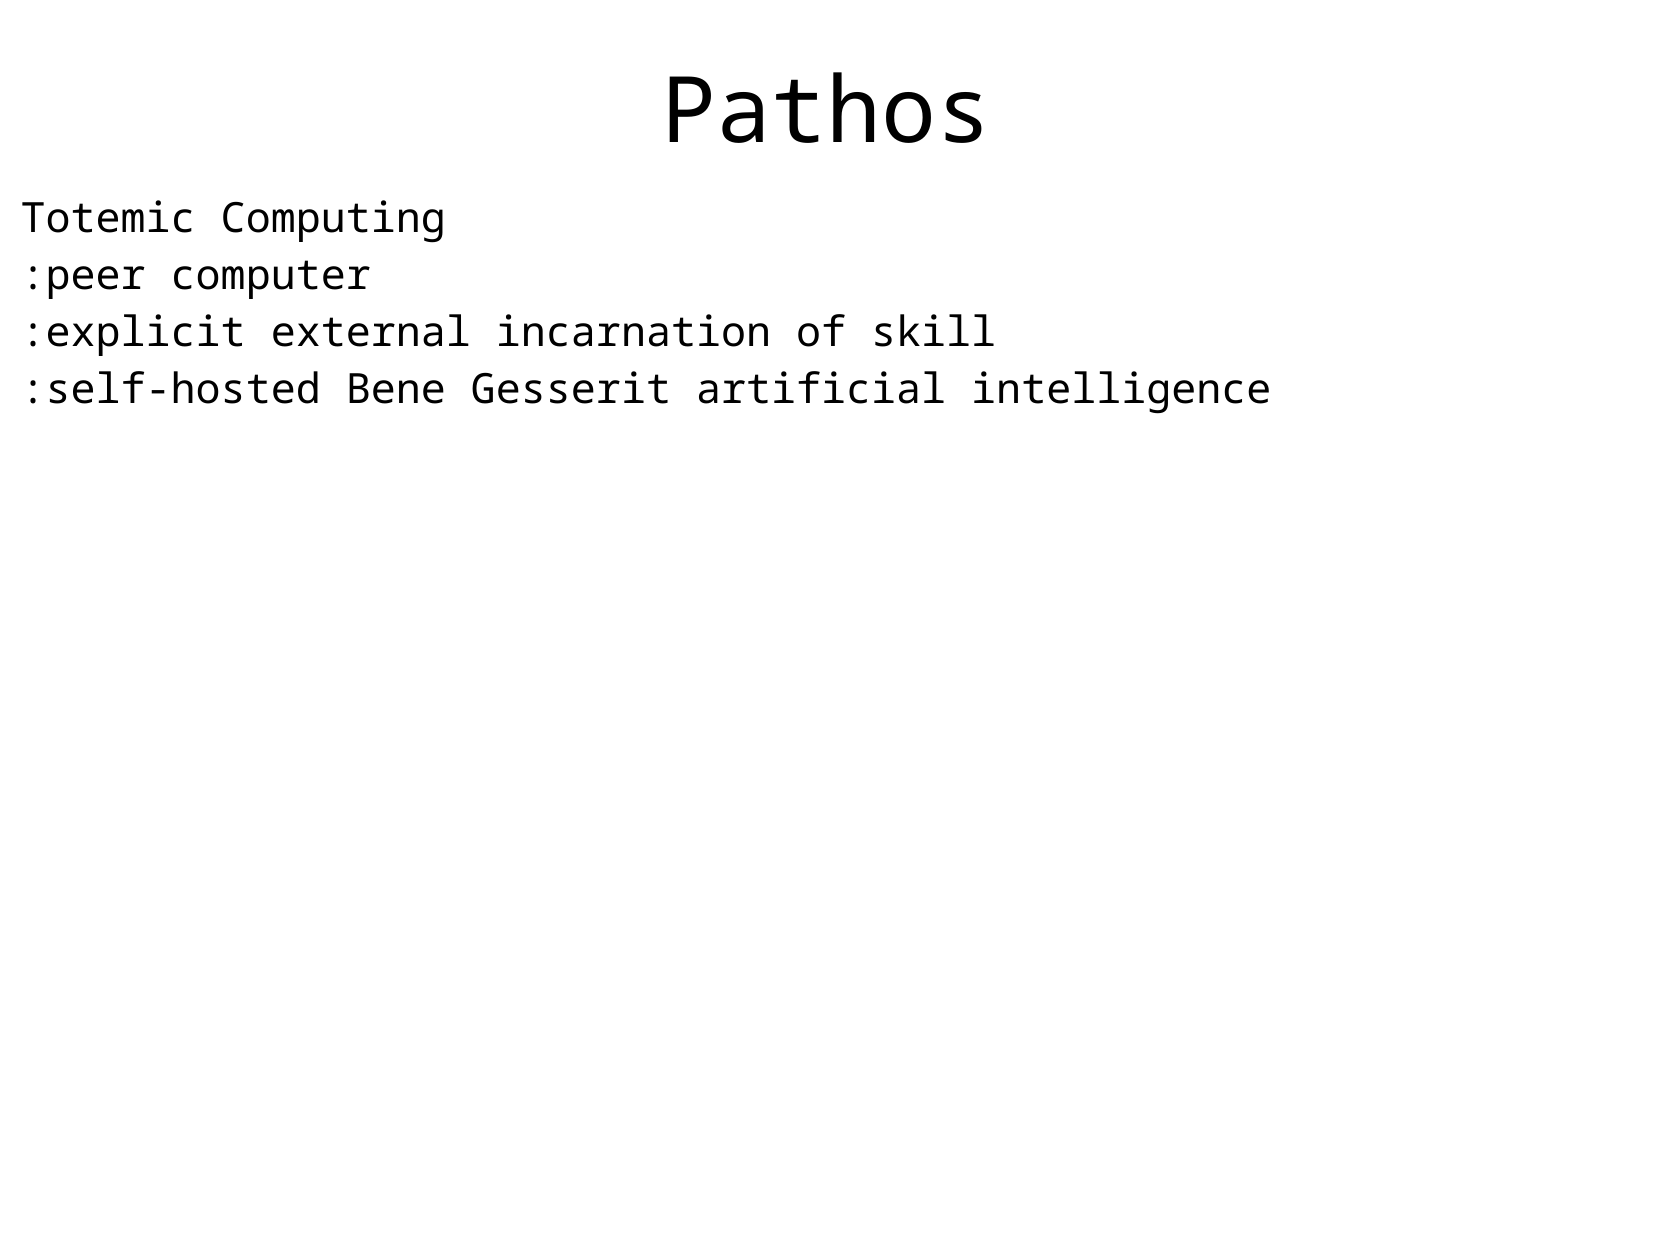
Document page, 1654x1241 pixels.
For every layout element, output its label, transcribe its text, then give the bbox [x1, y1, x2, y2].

title Pathos [82, 9, 1571, 180]
text_box Totemic Computing :peer computer :explicit external incarnation of skill :self-hosted Bene Gesserit artificial intelligence [5, 180, 1653, 446]
